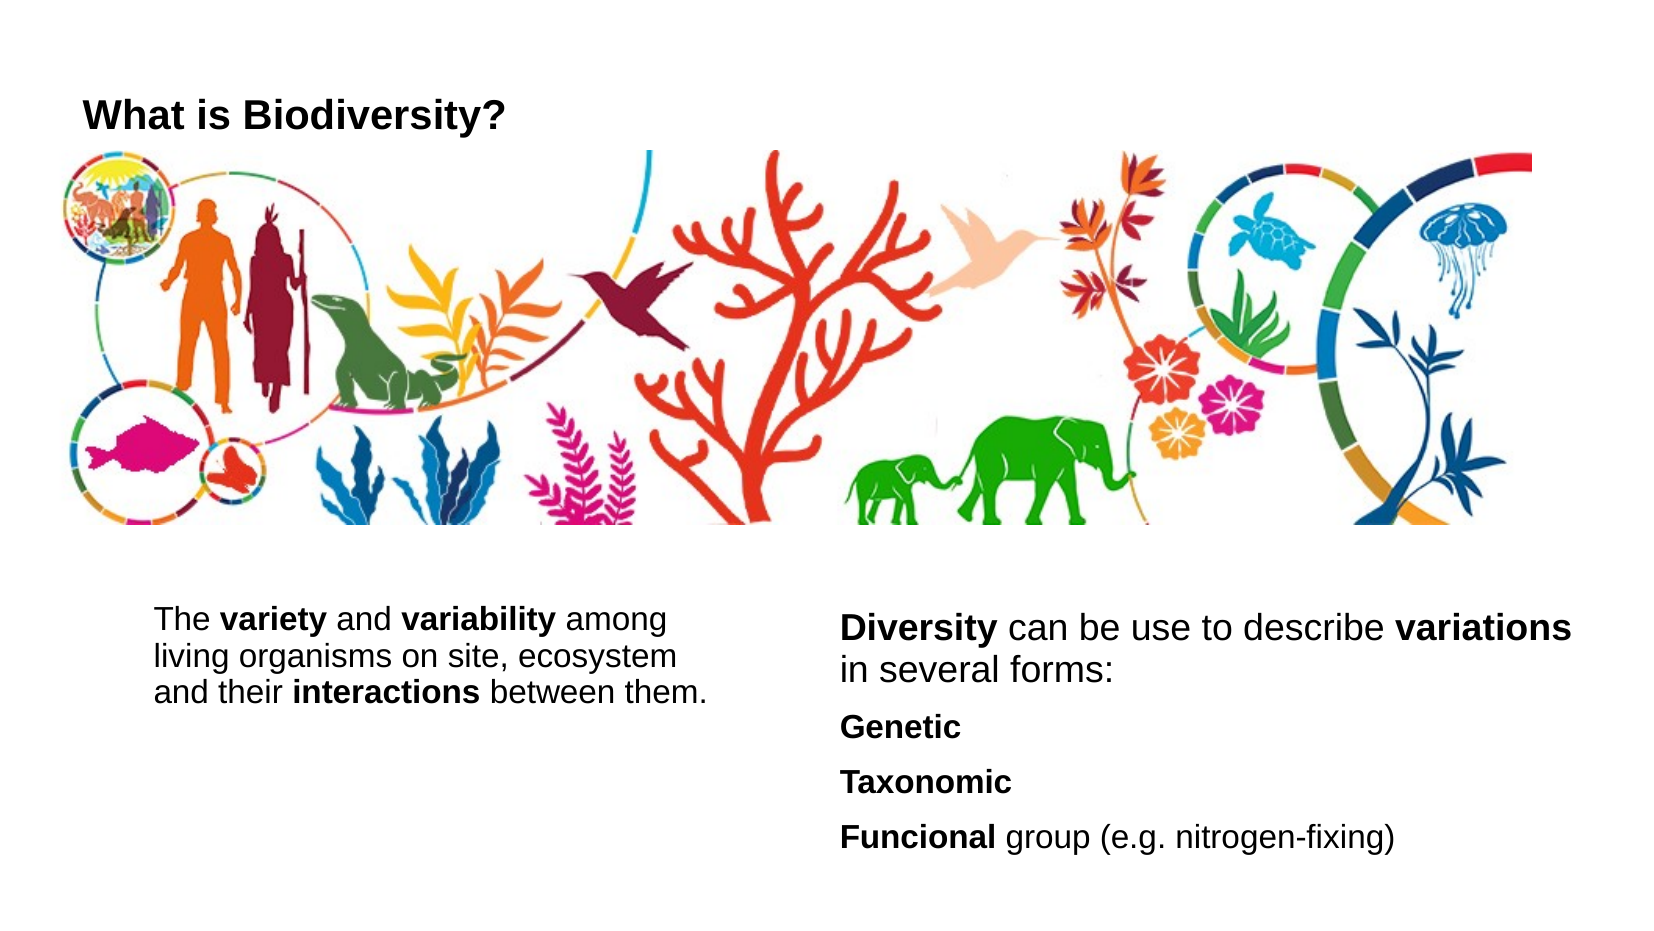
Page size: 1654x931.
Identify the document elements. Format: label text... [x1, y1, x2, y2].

picture [347, 517, 357, 526]
picture [37, 150, 1532, 526]
text_box Diversity can be use to describe variations in several forms: Genetic Taxonomic Funcional group (e.g. nitrogen-fixing) [825, 599, 1613, 863]
title What is Biodiversity? [82, 37, 1571, 193]
list The variety and variability among living organisms on site, ecosystem and their interactions between them. [82, 600, 713, 931]
